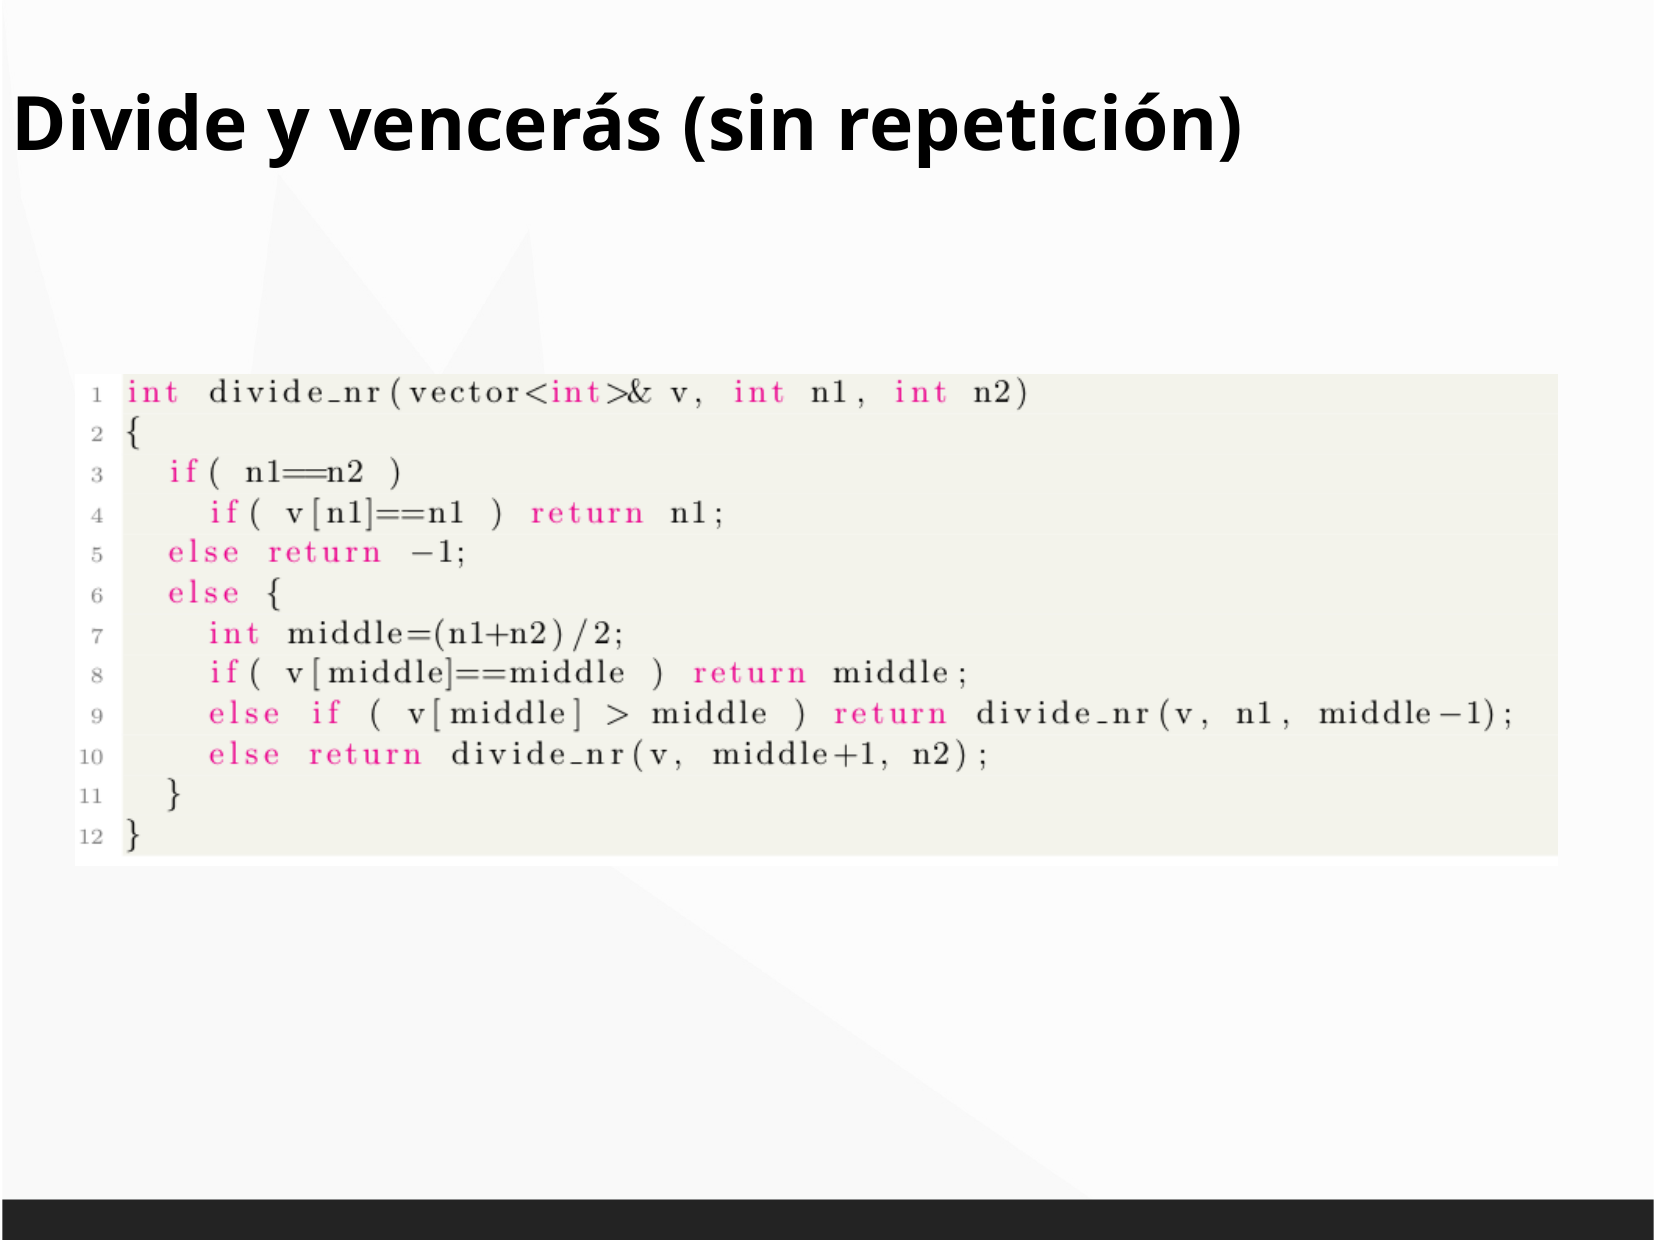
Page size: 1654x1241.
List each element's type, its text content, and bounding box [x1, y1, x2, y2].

picture [2, 0, 1654, 1241]
title Divide y vencerás (sin repetición) [11, 17, 1501, 226]
